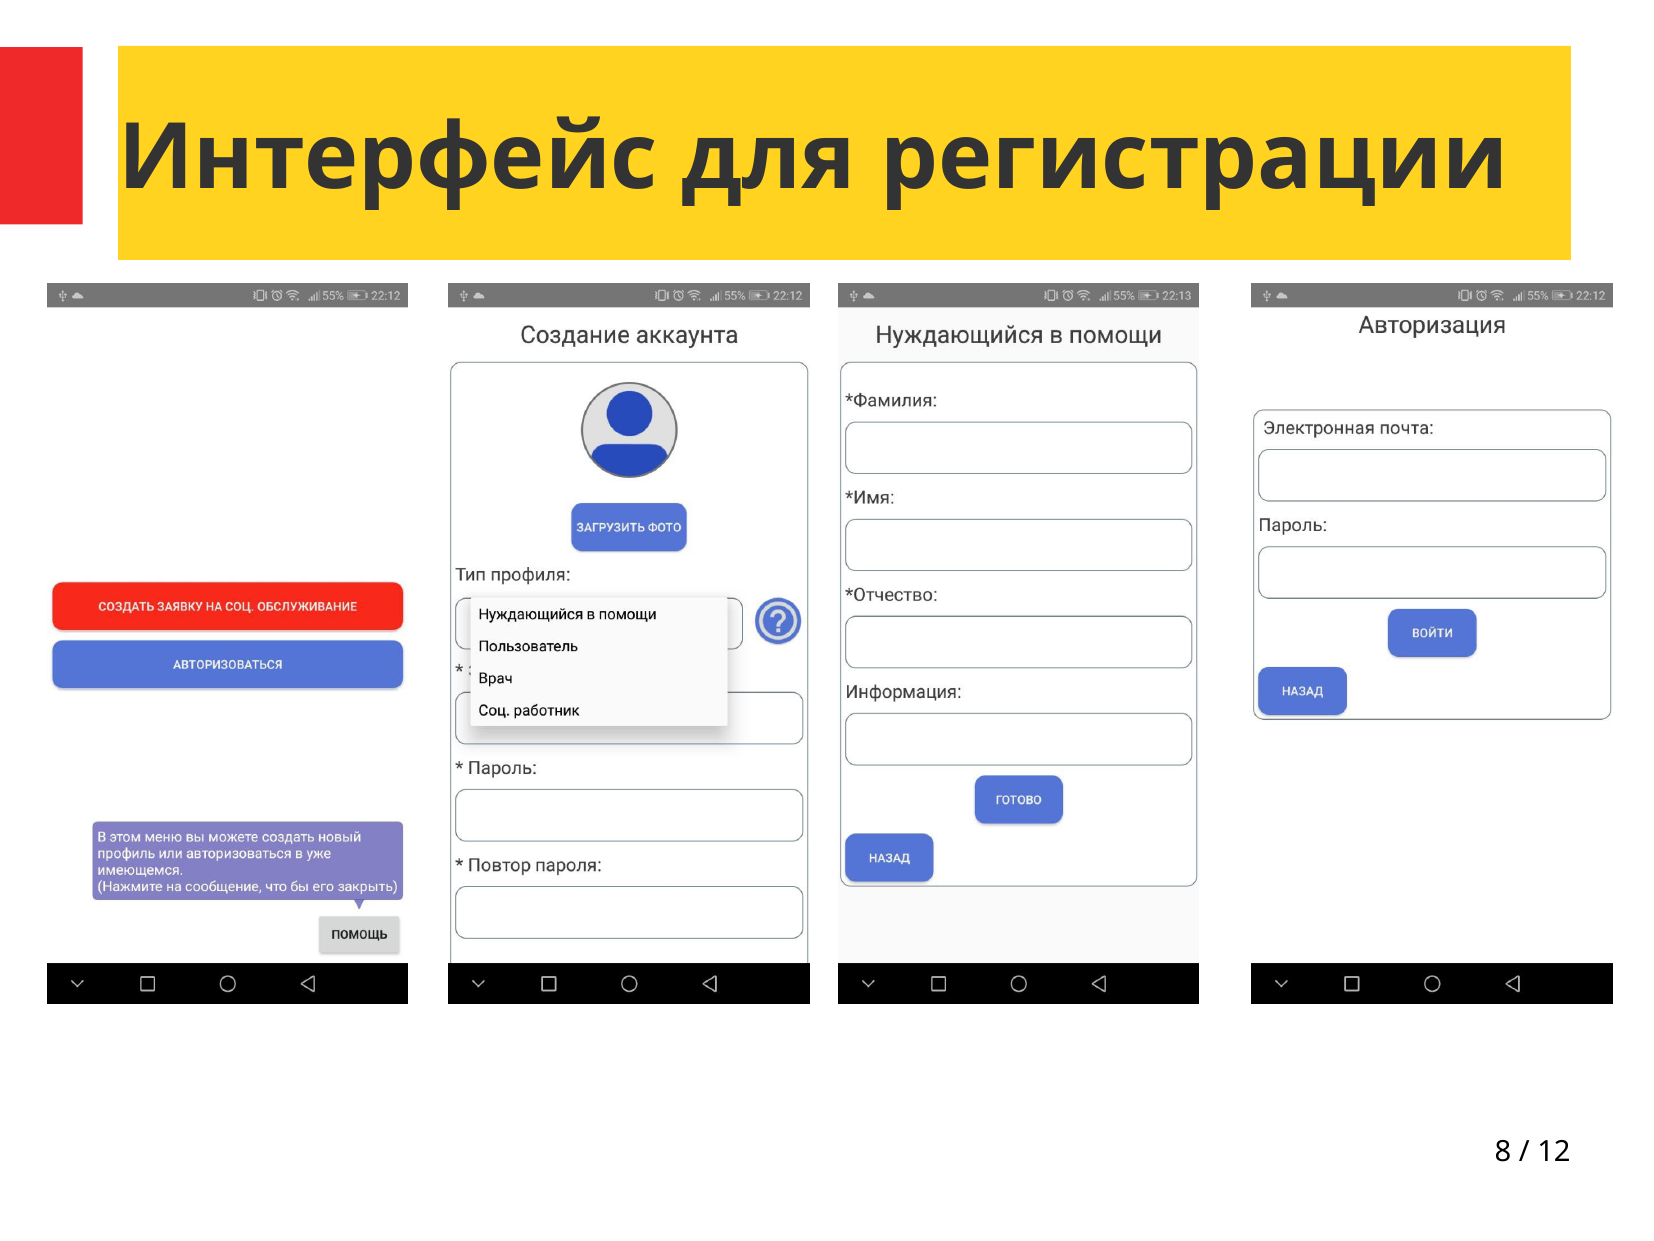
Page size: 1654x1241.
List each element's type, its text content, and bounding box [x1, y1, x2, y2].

picture [838, 283, 1199, 1004]
picture [47, 283, 408, 1004]
picture [448, 283, 810, 1004]
picture [1251, 283, 1613, 1004]
title Интерфейс для регистрации [118, 45, 1571, 260]
